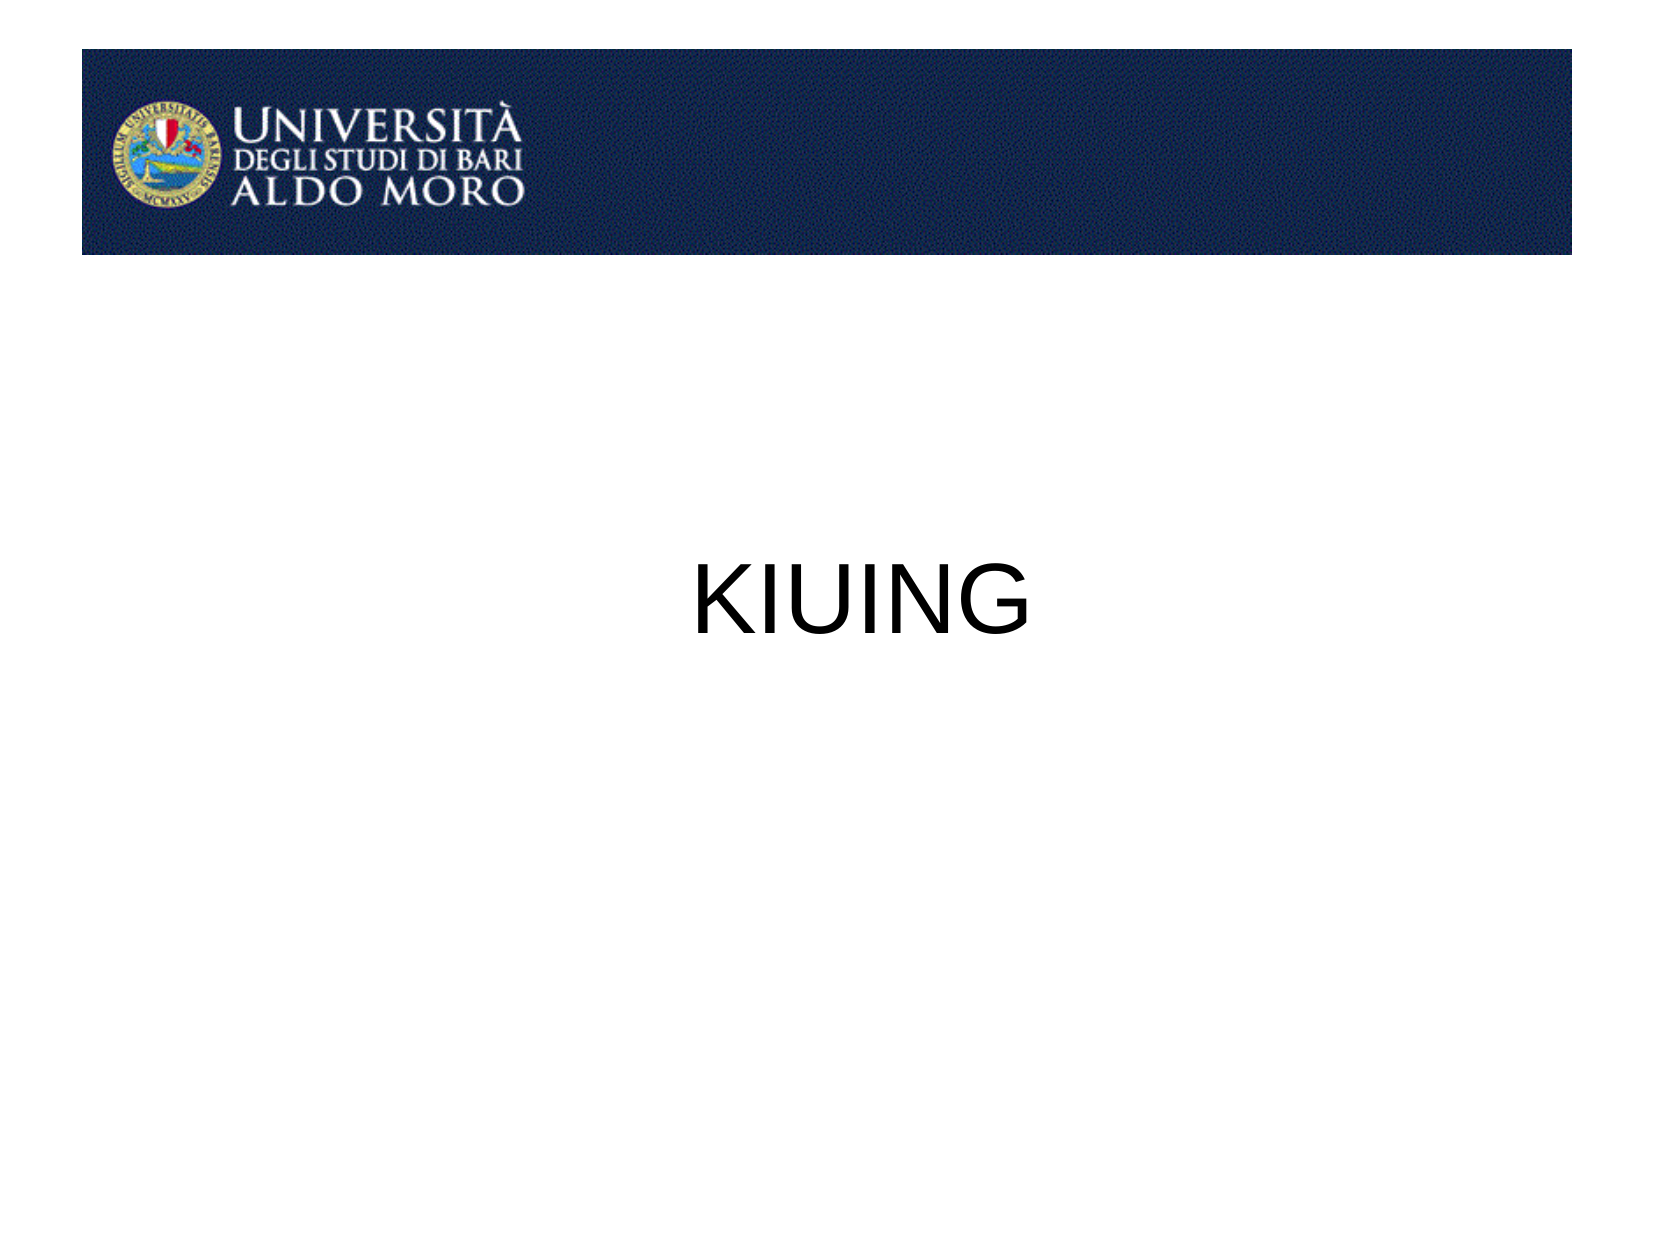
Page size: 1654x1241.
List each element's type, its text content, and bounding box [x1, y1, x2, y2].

picture [82, 49, 1572, 255]
picture [1168, 250, 1176, 255]
list KIUING [82, 543, 1571, 1241]
